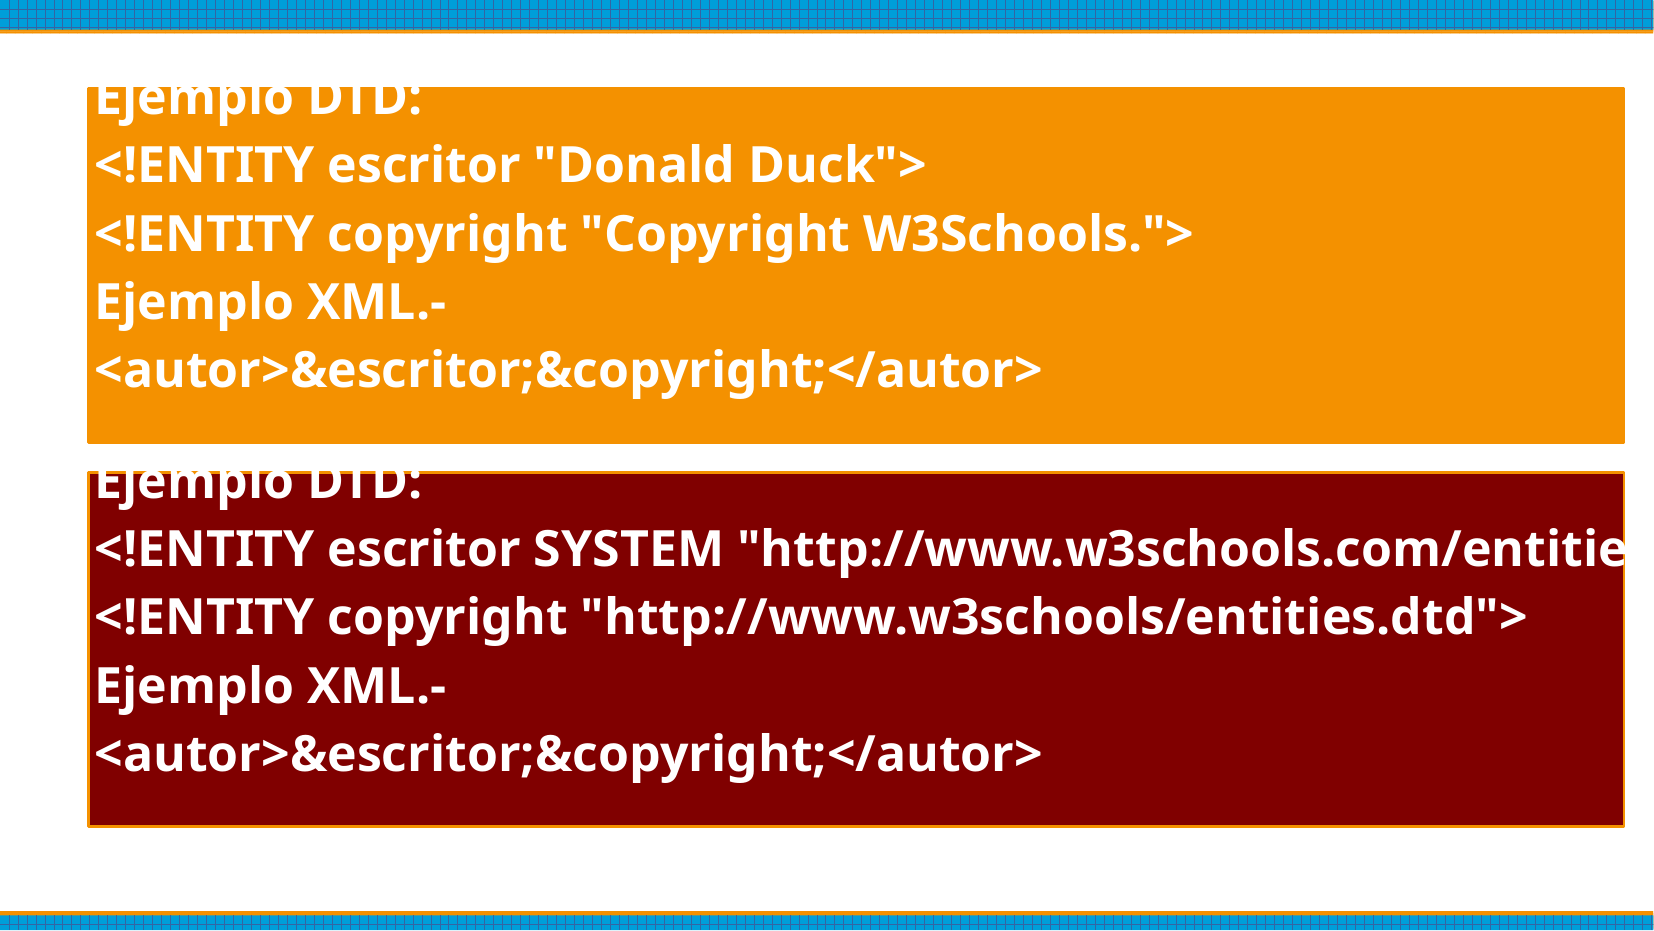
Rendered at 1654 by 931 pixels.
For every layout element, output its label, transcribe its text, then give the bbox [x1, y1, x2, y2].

text_box Ejemplo DTD: <!ENTITY escritor SYSTEM "http://www.w3schools.com/entities.dtd"> <!ENTITY copyright "http://www.w3schools/entities.dtd"> Ejemplo XML.- <autor>&escritor;&copyright;</autor> [88, 472, 1625, 827]
text_box Ejemplo DTD: <!ENTITY escritor "Donald Duck"> <!ENTITY copyright "Copyright W3Schools."> Ejemplo XML.- <autor>&escritor;&copyright;</autor> [88, 88, 1625, 443]
